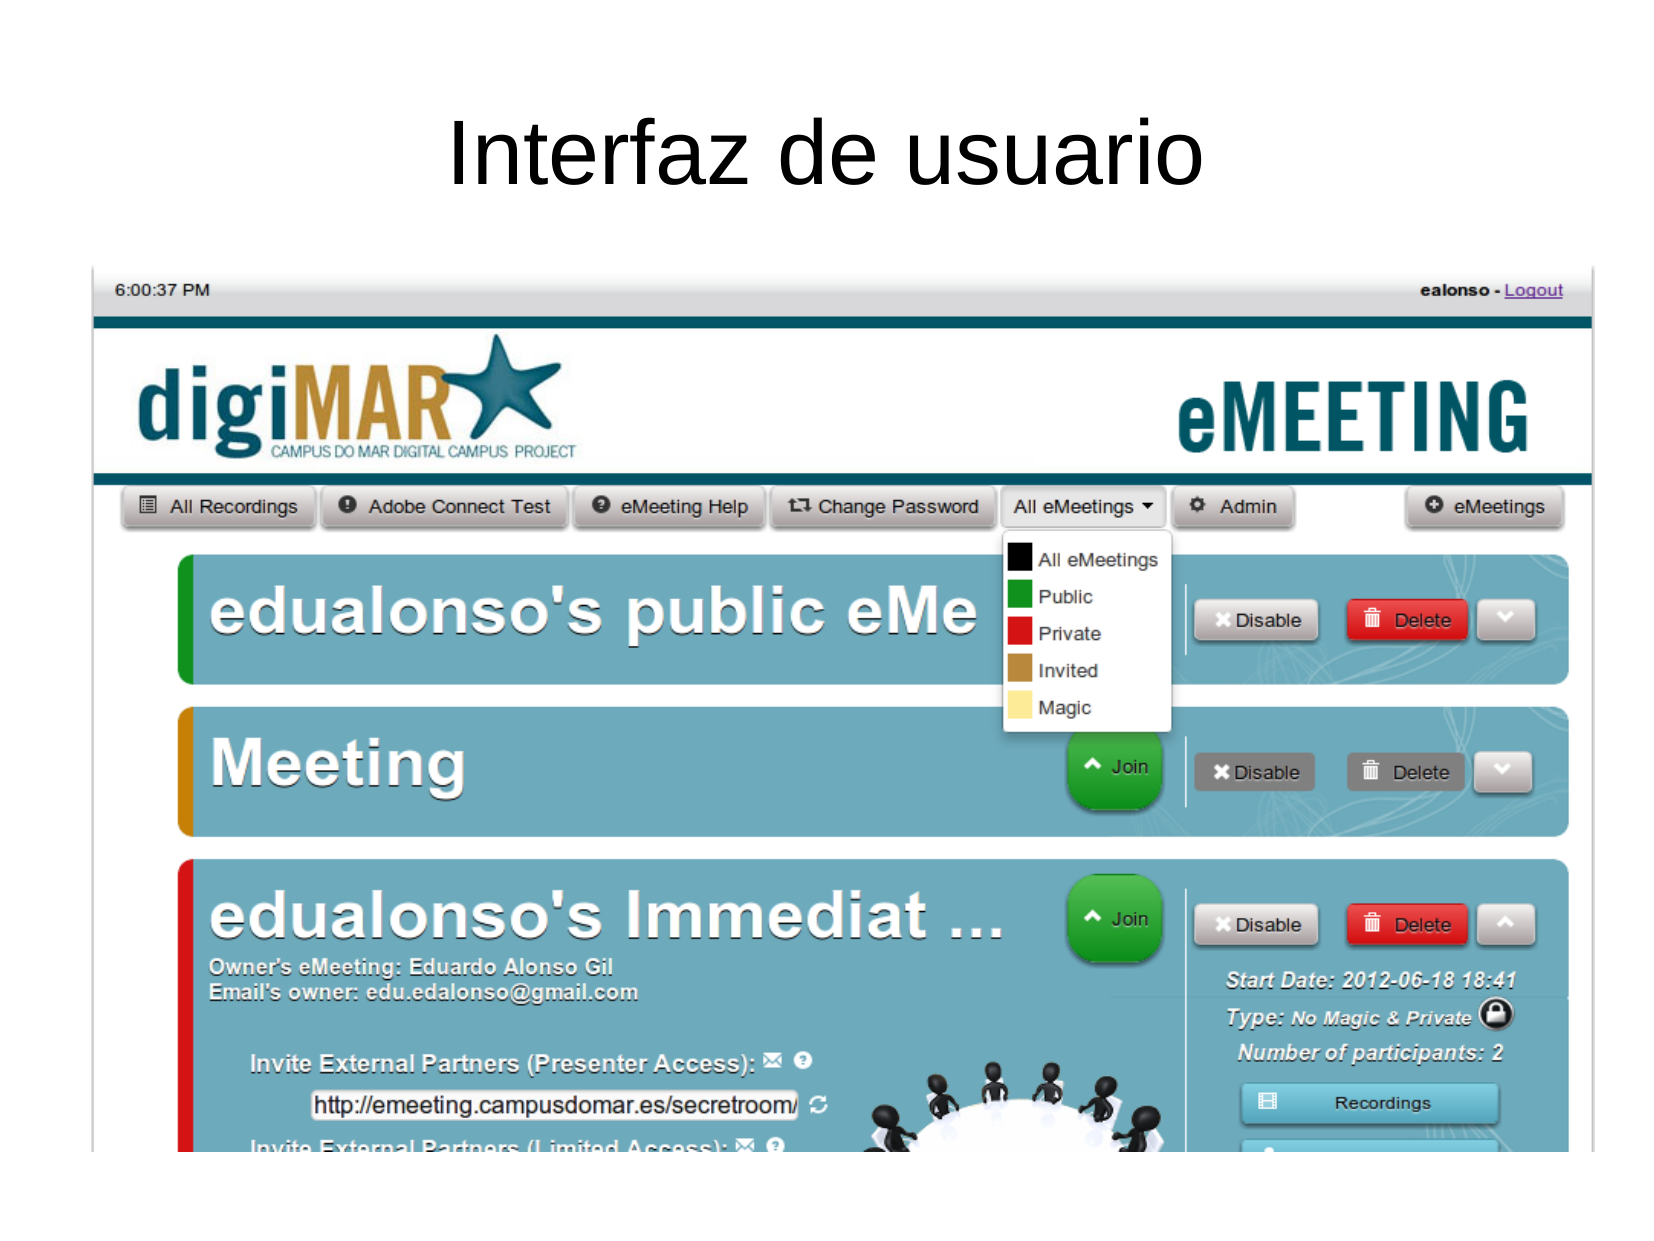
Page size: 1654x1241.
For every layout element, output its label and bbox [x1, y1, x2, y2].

text_box [82, 0, 1571, 1241]
picture [91, 265, 1595, 1152]
